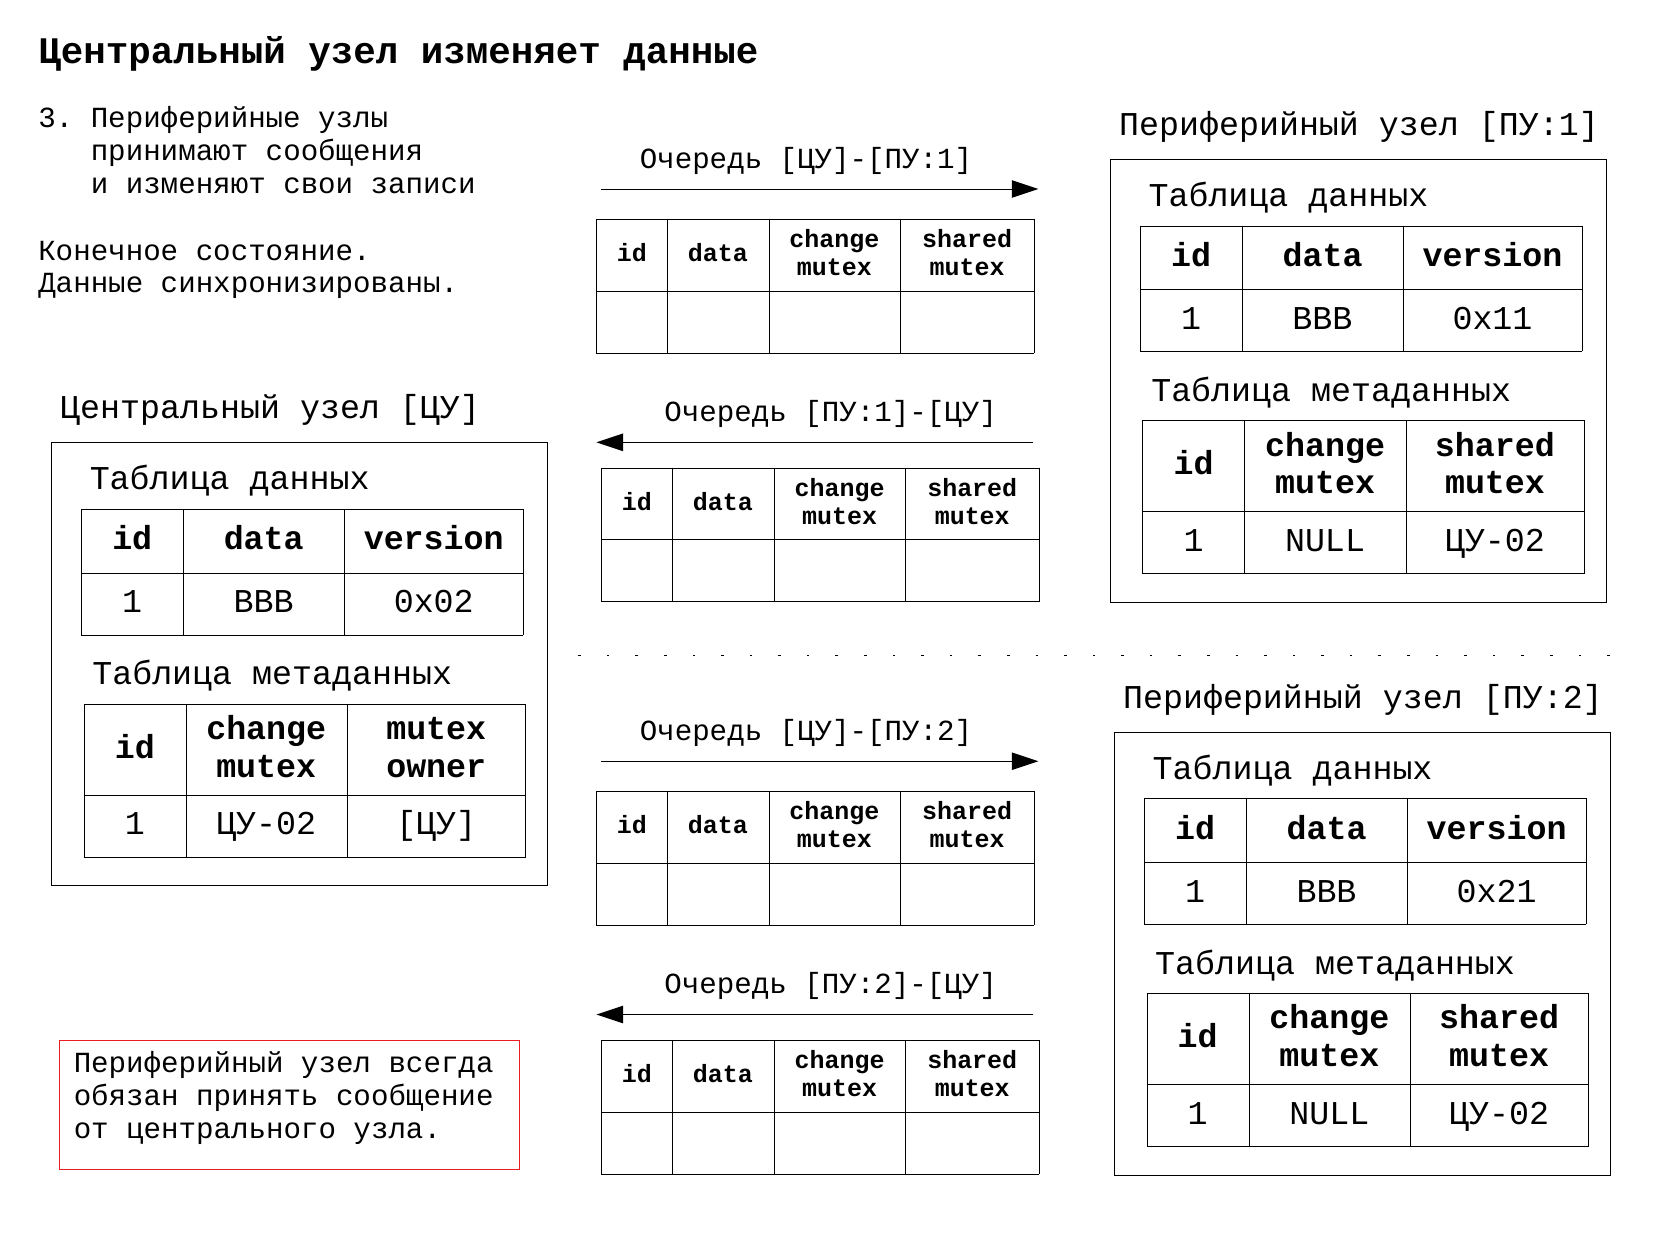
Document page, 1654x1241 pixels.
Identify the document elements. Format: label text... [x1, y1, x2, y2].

table_header id [602, 1041, 672, 1112]
table_header data [668, 220, 769, 291]
table_cell [770, 864, 900, 925]
table_header data [668, 792, 769, 863]
table_cell [668, 292, 769, 353]
table_header id [1148, 994, 1249, 1084]
text_box [1114, 732, 1611, 1176]
text_box Центральный узел [ЦУ] [45, 383, 556, 437]
table_header version [1408, 799, 1586, 862]
table_header shared mutex [1411, 994, 1588, 1084]
text_box [51, 442, 548, 886]
text_box Периферийный узел всегда обязан принять сообщение от центрального узла. [59, 1040, 520, 1170]
text_box Таблица данных [75, 454, 385, 508]
text_box Таблица данных [1137, 744, 1448, 797]
table_header id [597, 792, 667, 863]
text_box Таблица данных [1133, 171, 1444, 224]
text_box Таблица метаданных [1140, 938, 1531, 992]
table_header data [673, 469, 774, 539]
table_cell ЦУ-02 [1411, 1085, 1588, 1146]
table_cell 1 [1143, 512, 1244, 573]
table_cell [775, 540, 905, 601]
table_header shared mutex [901, 220, 1034, 291]
table_cell ЦУ-02 [187, 796, 347, 857]
table_header shared mutex [1407, 421, 1584, 511]
table_header change mutex [1250, 994, 1410, 1084]
table_cell 0x11 [1404, 290, 1582, 351]
text_box Таблица метаданных [77, 649, 468, 703]
table_cell BBB [1243, 290, 1403, 351]
text_box Центральный узел изменяет данные [23, 25, 774, 83]
table_header id [602, 469, 672, 539]
table_cell [906, 1113, 1039, 1174]
table_cell [775, 1113, 905, 1174]
table_header change mutex [770, 792, 900, 863]
table_cell 1 [1145, 863, 1246, 924]
text_box Очередь [ЦУ]-[ПУ:1] [624, 136, 992, 189]
table_header change mutex [187, 705, 347, 795]
text_box Очередь [ПУ:2]-[ЦУ] [649, 962, 1016, 1014]
table_cell 1 [1148, 1085, 1249, 1146]
table_header version [345, 510, 523, 573]
table_cell BBB [1247, 863, 1407, 924]
table_header id [82, 510, 183, 573]
table_header shared mutex [906, 469, 1039, 539]
table_cell NULL [1250, 1085, 1410, 1146]
table_header id [1145, 799, 1246, 862]
table_cell [673, 540, 774, 601]
table_header id [1143, 421, 1244, 511]
table_header change mutex [770, 220, 900, 291]
table_header change mutex [1245, 421, 1406, 511]
table_cell BBB [184, 574, 344, 635]
table_header id [597, 220, 667, 291]
table_cell ЦУ-02 [1407, 512, 1584, 573]
text_box 3. Периферийные узлы принимают сообщения и изменяют свои записи Конечное состояние. Данные синхронизированы. [23, 96, 491, 310]
table_header change mutex [775, 1041, 905, 1112]
table_cell [668, 864, 769, 925]
table_cell [906, 540, 1039, 601]
text_box Периферийный узел [ПУ:1] [1104, 100, 1614, 153]
table_cell 0x21 [1408, 863, 1586, 924]
table_cell [673, 1113, 774, 1174]
table_header data [673, 1041, 774, 1112]
table_header data [1247, 799, 1407, 862]
table_header shared mutex [906, 1041, 1039, 1112]
table_header id [1141, 227, 1242, 289]
table_cell [597, 292, 667, 353]
text_box Очередь [ЦУ]-[ПУ:2] [624, 708, 992, 762]
table_cell 1 [82, 574, 183, 635]
table_header id [85, 705, 186, 795]
table_cell 1 [85, 796, 186, 857]
table_cell NULL [1245, 512, 1406, 573]
table_cell [ЦУ] [348, 796, 525, 857]
table_cell 0x02 [345, 574, 523, 635]
table_cell [602, 540, 672, 601]
table_header mutex owner [348, 705, 525, 795]
table_cell [901, 292, 1034, 353]
text_box Таблица метаданных [1136, 366, 1527, 419]
table_cell [770, 292, 900, 353]
table_cell [901, 864, 1034, 925]
text_box [1110, 159, 1607, 603]
text_box Очередь [ПУ:1]-[ЦУ] [649, 389, 1016, 442]
table_cell [602, 1113, 672, 1174]
table_header change mutex [775, 469, 905, 539]
text_box Периферийный узел [ПУ:2] [1108, 673, 1619, 726]
table_cell [597, 864, 667, 925]
table_header data [1243, 227, 1403, 289]
table_header data [184, 510, 344, 573]
table_header shared mutex [901, 792, 1034, 863]
table_header version [1404, 227, 1582, 289]
table_cell 1 [1141, 290, 1242, 351]
